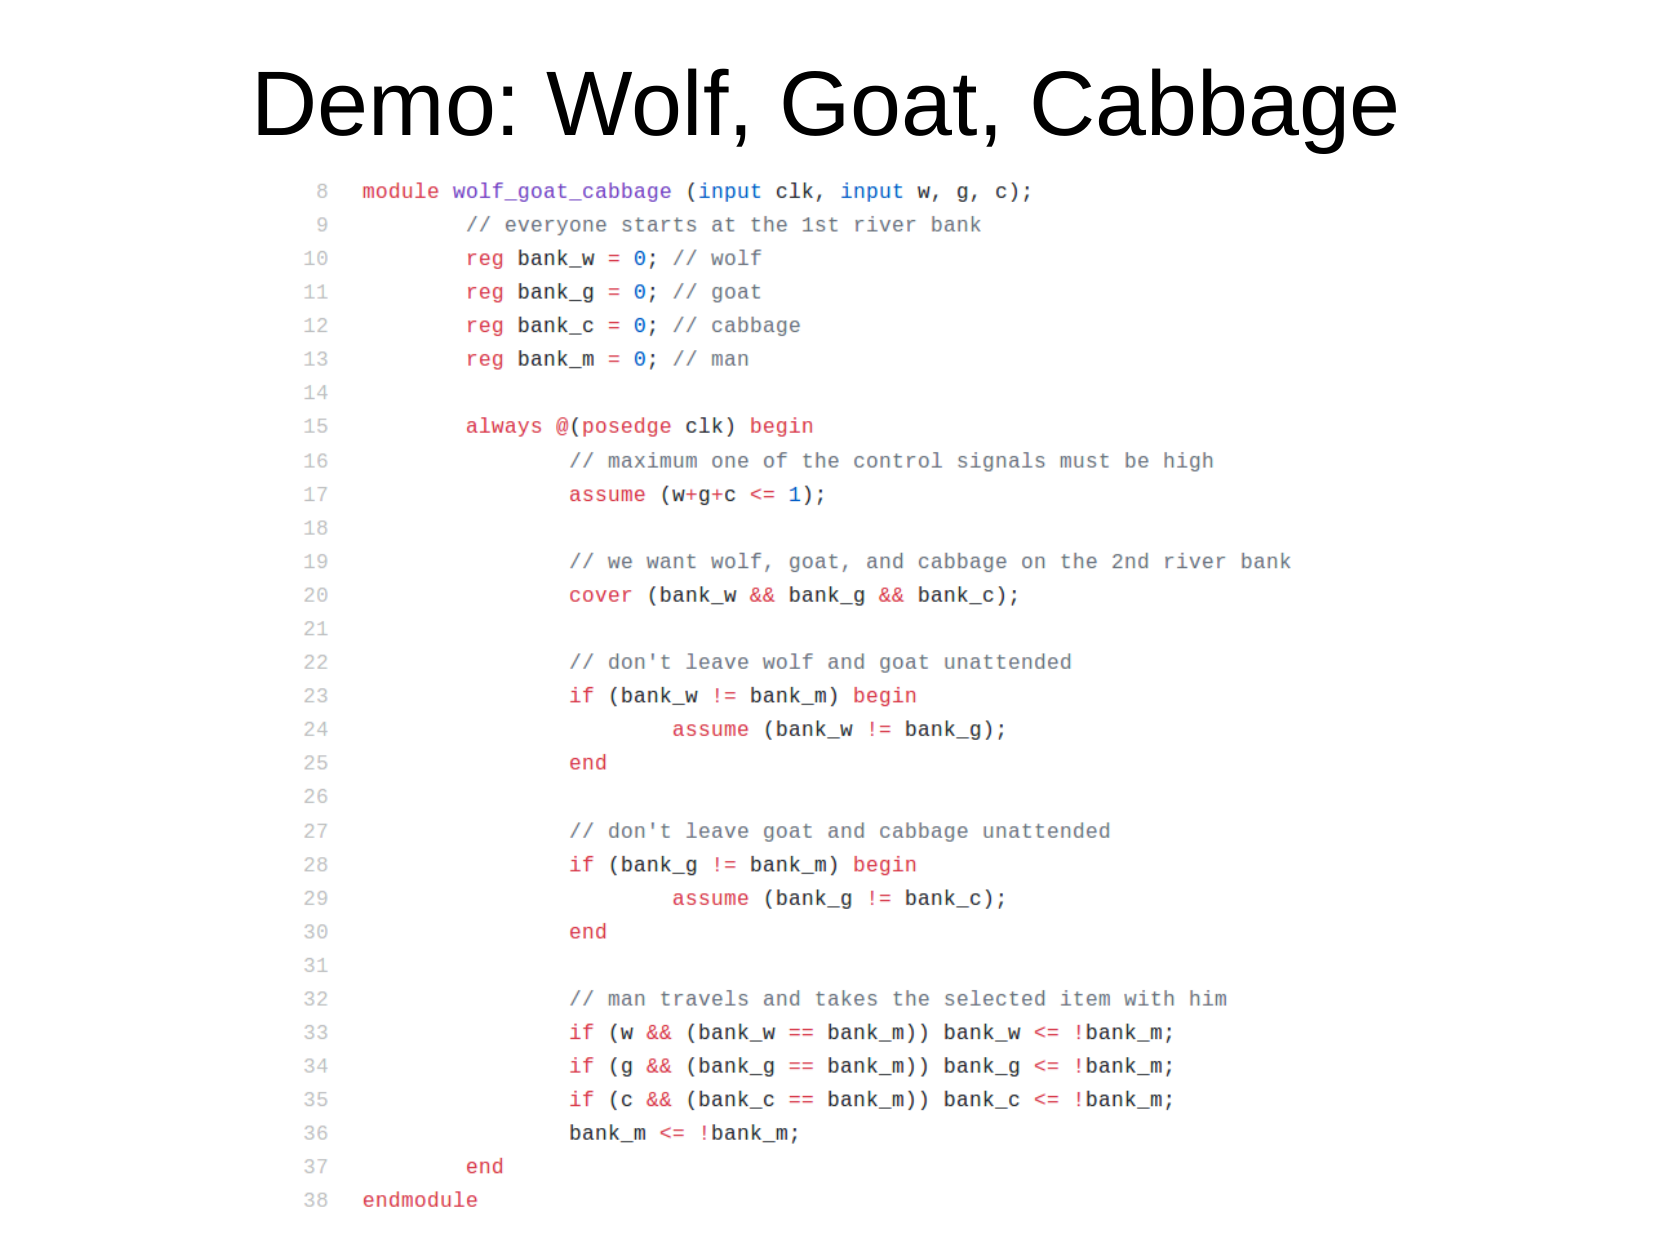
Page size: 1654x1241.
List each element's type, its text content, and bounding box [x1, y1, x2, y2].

title Demo: Wolf, Goat, Cabbage [82, 0, 1571, 208]
picture [271, 171, 1367, 1216]
